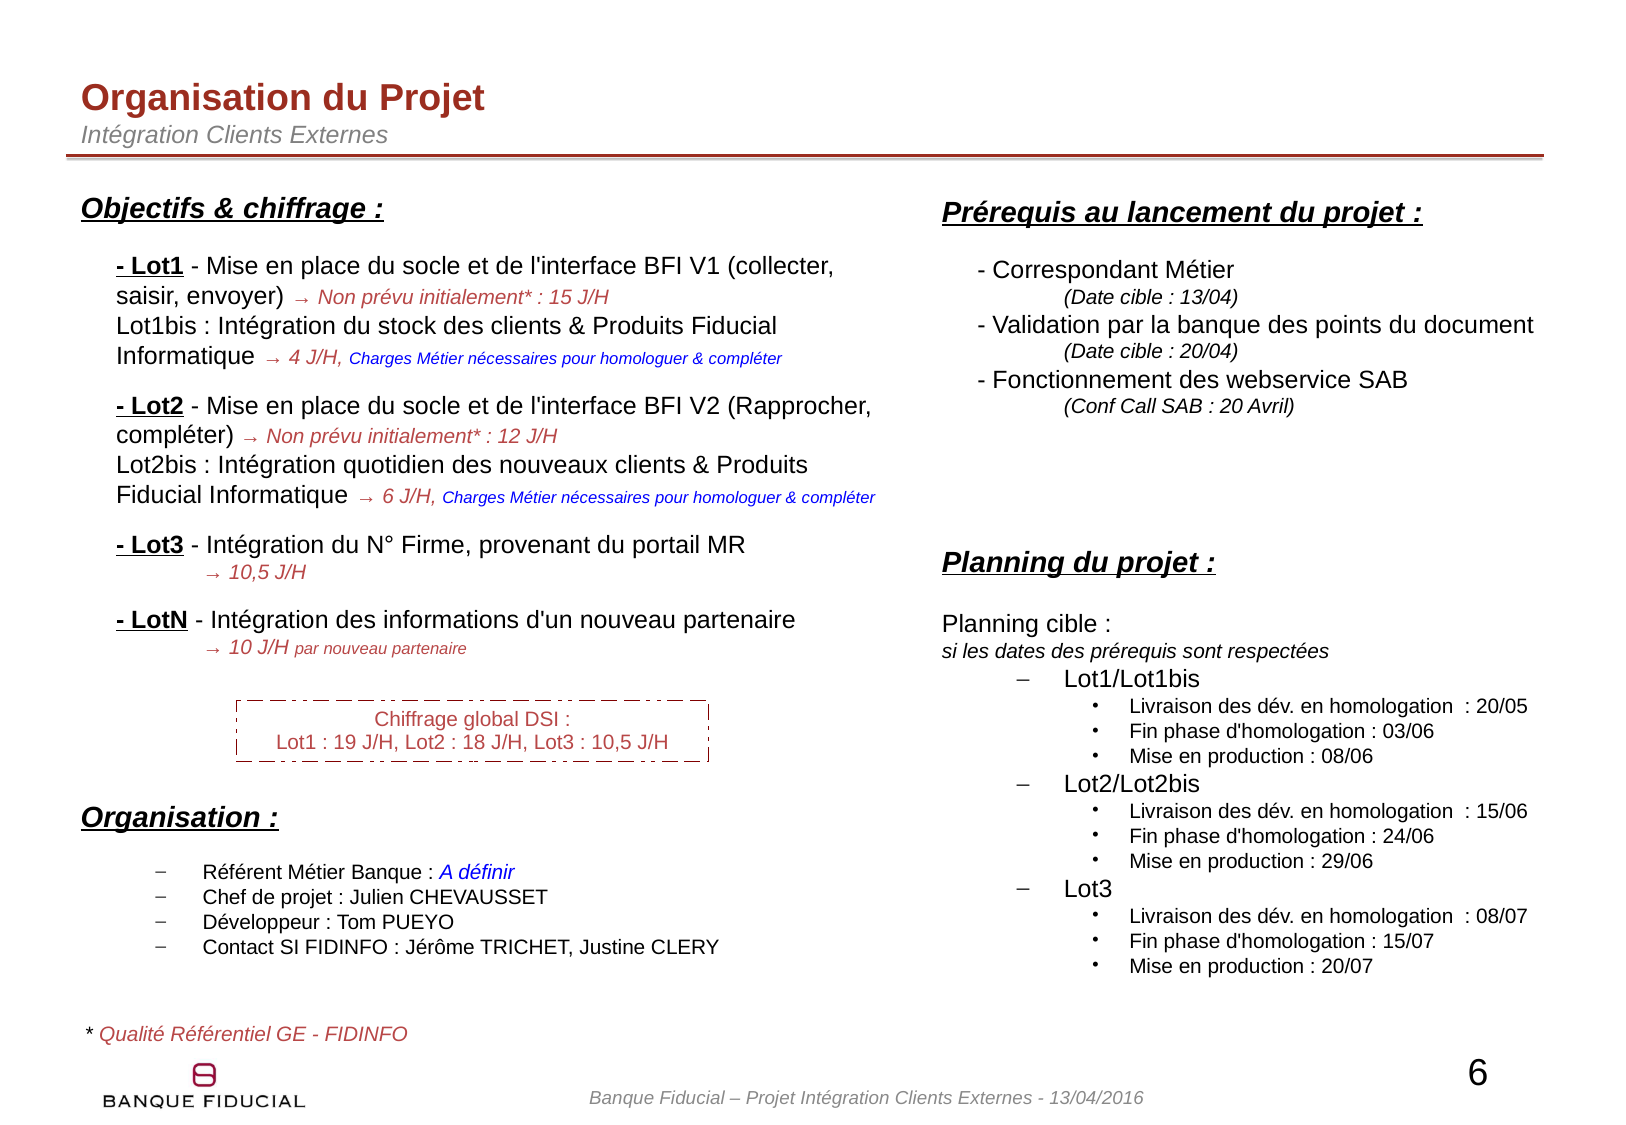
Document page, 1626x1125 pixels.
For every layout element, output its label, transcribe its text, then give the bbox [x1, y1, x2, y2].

text_box Prérequis au lancement du projet : - Correspondant Métier (Date cible : 13/04) - Validation par la banque des points du document (Date cible : 20/04) - Fonctionnement des webservice SAB (Conf Call SAB : 20 Avril) Planning du projet : Planning cible : si les dates des prérequis sont respectées Lot1/Lot1bis Livraison des dév. en homologation : 20/05 Fin phase d'homologation : 03/06 Mise en production : 08/06 Lot2/Lot2bis Livraison des dév. en homologation : 15/06 Fin phase d'homologation : 24/06 Mise en production : 29/06 Lot3 Livraison des dév. en homologation : 08/07 Fin phase d'homologation : 15/07 Mise en production : 20/07 [927, 153, 1583, 1017]
title Organisation du Projet Intégration Clients Externes [65, 91, 1544, 156]
text_box Chiffrage global DSI : Lot1 : 19 J/H, Lot2 : 18 J/H, Lot3 : 10,5 J/H [236, 700, 709, 762]
picture [101, 1058, 307, 1111]
text_box Objectifs & chiffrage : - Lot1 - Mise en place du socle et de l'interface BFI V1 (collecter, saisir, envoyer) → Non prévu initialement* : 15 J/H Lot1bis : Intégration du stock des clients & Produits Fiducial Informatique → 4 J/H, Charges Métier nécessaires pour homologuer & compléter - Lot2 - Mise en place du socle et de l'interface BFI V2 (Rapprocher, compléter) → Non prévu initialement* : 12 J/H Lot2bis : Intégration quotidien des nouveaux clients & Produits Fiducial Informatique → 6 J/H, Charges Métier nécessaires pour homologuer & compléter - Lot3 - Intégration du N° Firme, provenant du portail MR → 10,5 J/H - LotN - Intégration des informations d'un nouveau partenaire → 10 J/H par nouveau partenaire Organisation : Référent Métier Banque : A définir Chef de projet : Julien CHEVAUSSET Développeur : Tom PUEYO Contact SI FIDINFO : Jérôme TRICHET, Justine CLERY [65, 152, 898, 987]
text_box * Qualité Référentiel GE - FIDINFO [70, 1015, 603, 1054]
